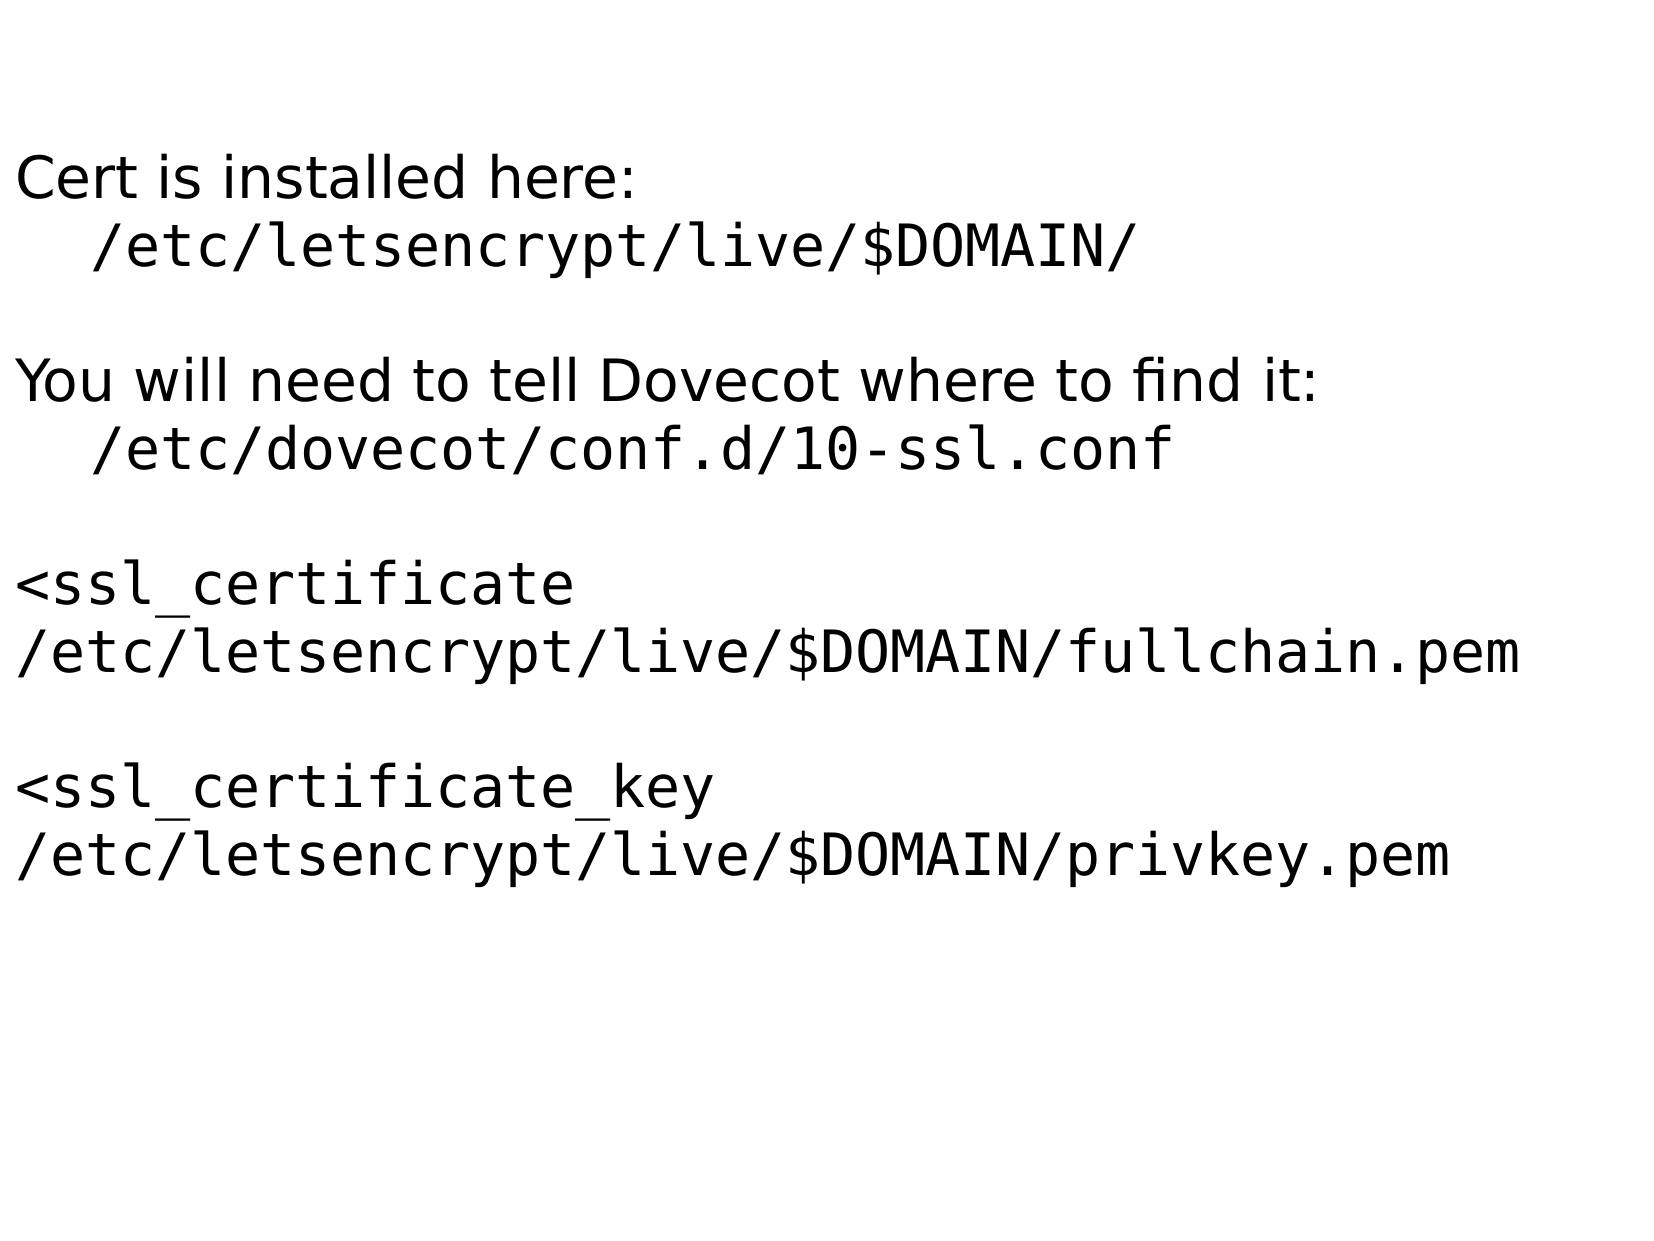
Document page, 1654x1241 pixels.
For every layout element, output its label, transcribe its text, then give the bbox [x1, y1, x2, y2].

subtitle Cert is installed here: /etc/letsencrypt/live/$DOMAIN/ You will need to tell Dovecot where to find it: /etc/dovecot/conf.d/10-ssl.conf <ssl_certificate /etc/letsencrypt/live/$DOMAIN/fullchain.pem <ssl_certificate_key /etc/letsencrypt/live/$DOMAIN/privkey.pem [15, 144, 1636, 1156]
